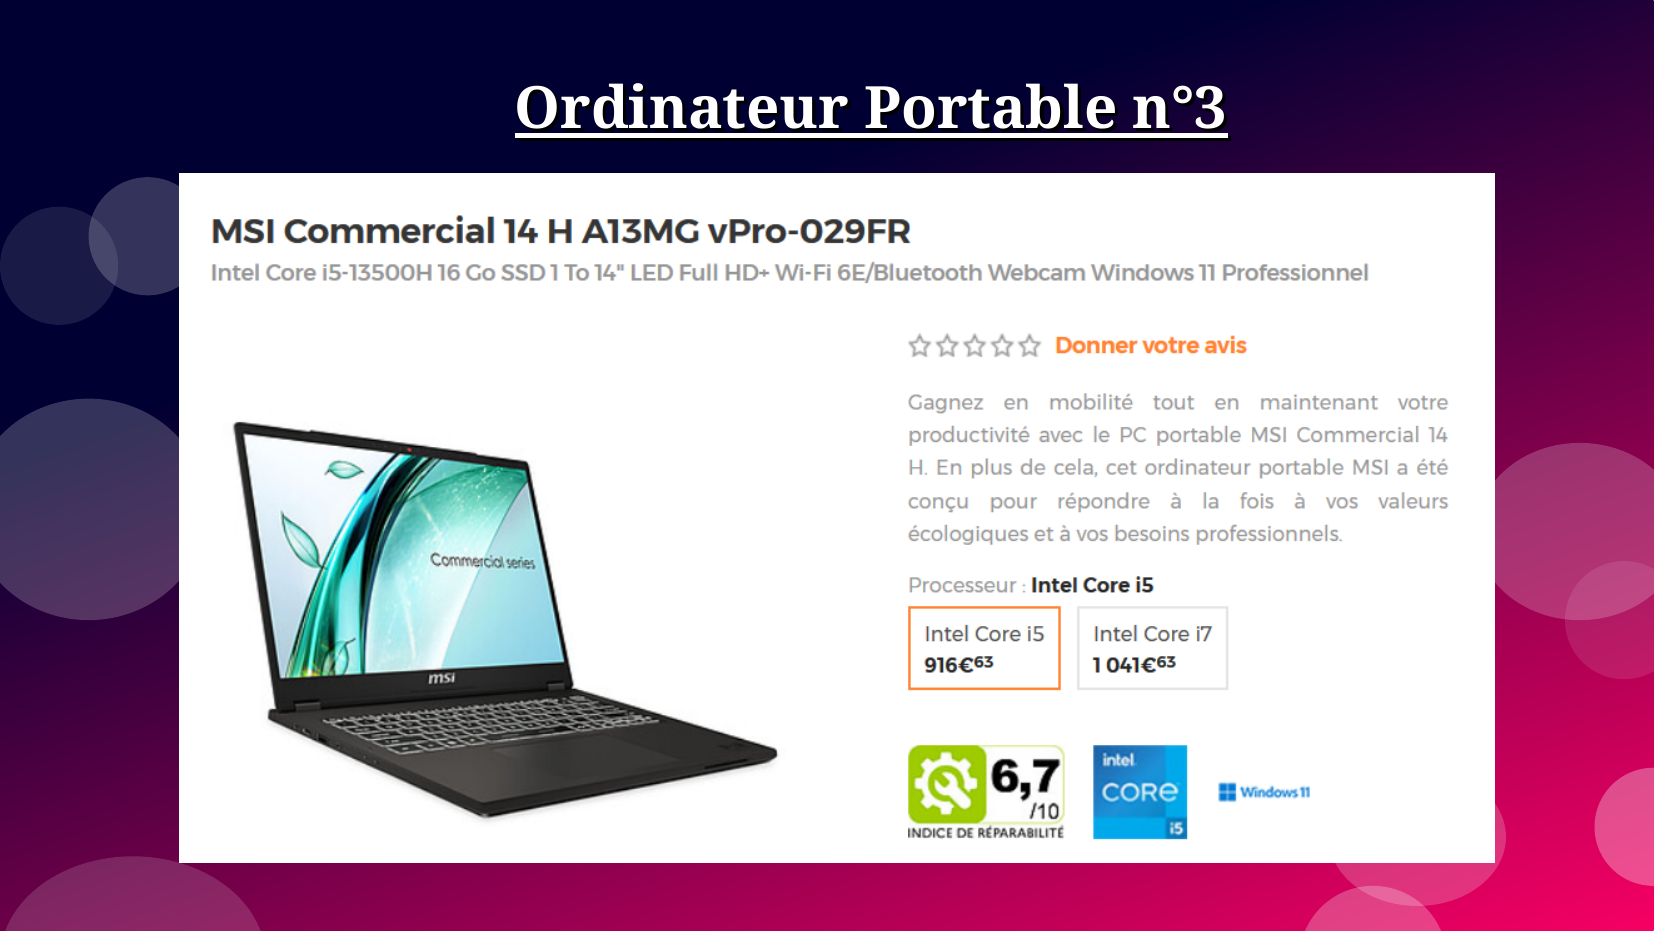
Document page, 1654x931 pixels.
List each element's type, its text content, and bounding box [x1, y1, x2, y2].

text_box Ordinateur Portable n°3 [472, 59, 1270, 173]
picture [179, 173, 1495, 863]
